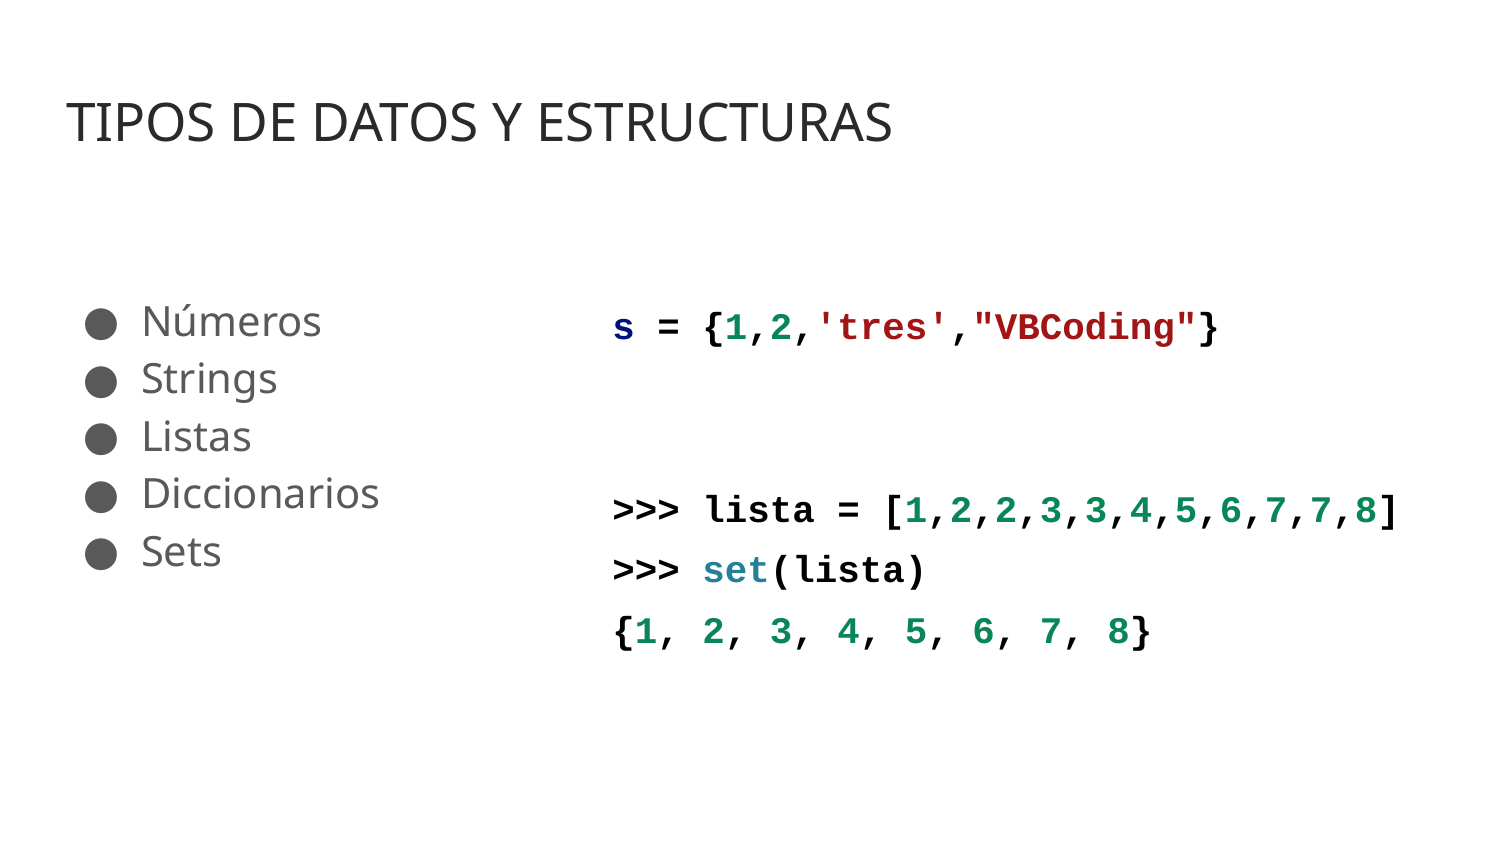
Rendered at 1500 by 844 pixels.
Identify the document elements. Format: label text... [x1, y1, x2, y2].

list s = {1,2,'tres',"VBCoding"} >>> lista = [1,2,2,3,3,4,5,6,7,7,8] >>> set(lista) {1, 2, 3, 4, 5, 6, 7, 8} [597, 271, 1449, 777]
title TIPOS DE DATOS Y ESTRUCTURAS [51, 72, 1449, 167]
list Números Strings Listas Diccionarios Sets [51, 271, 581, 777]
